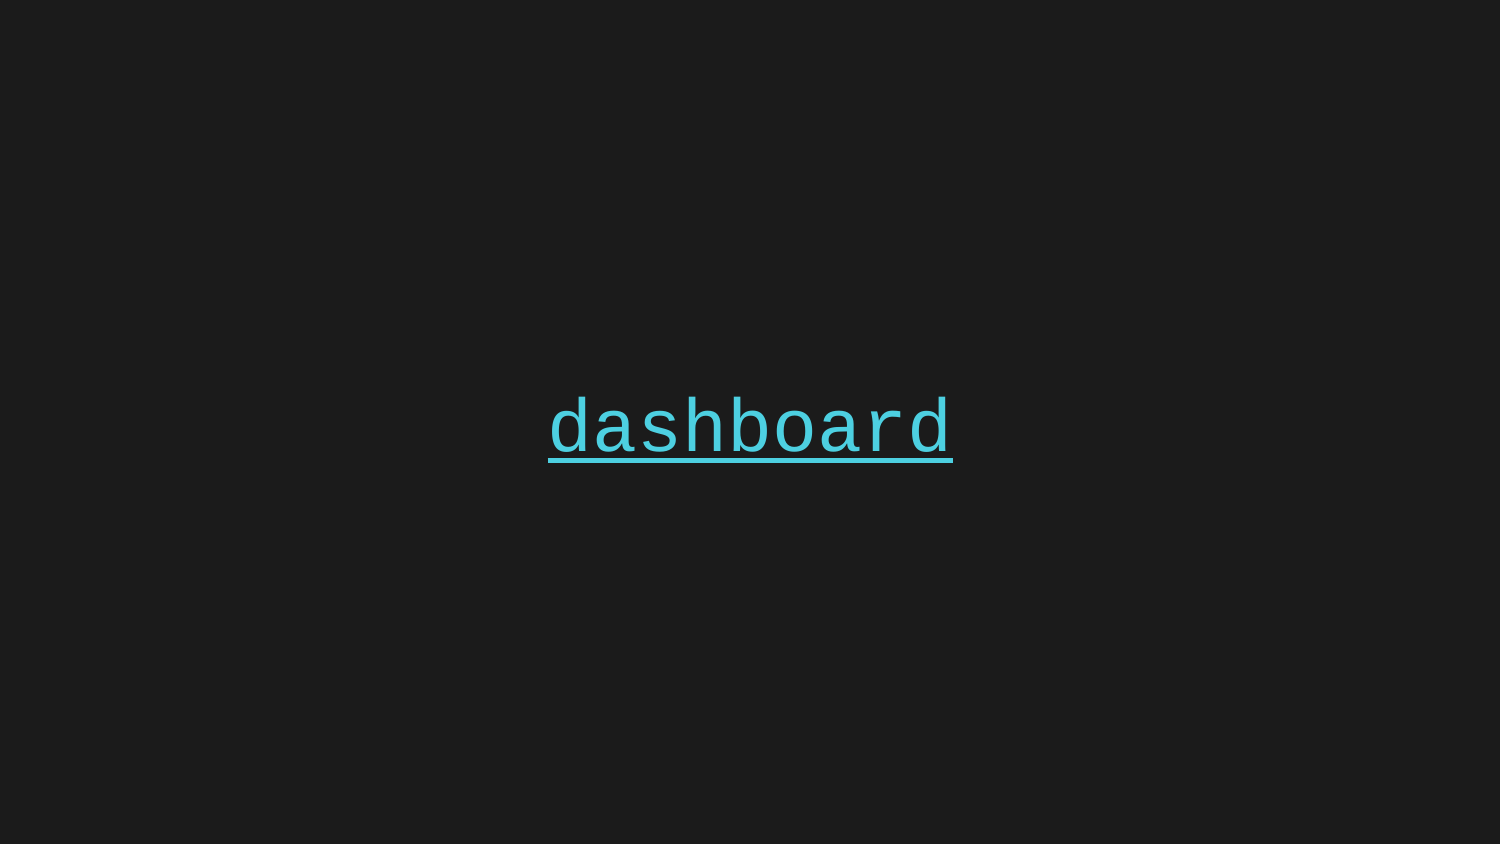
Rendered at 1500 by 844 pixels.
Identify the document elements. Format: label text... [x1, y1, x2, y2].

title dashboard [51, 352, 1449, 491]
